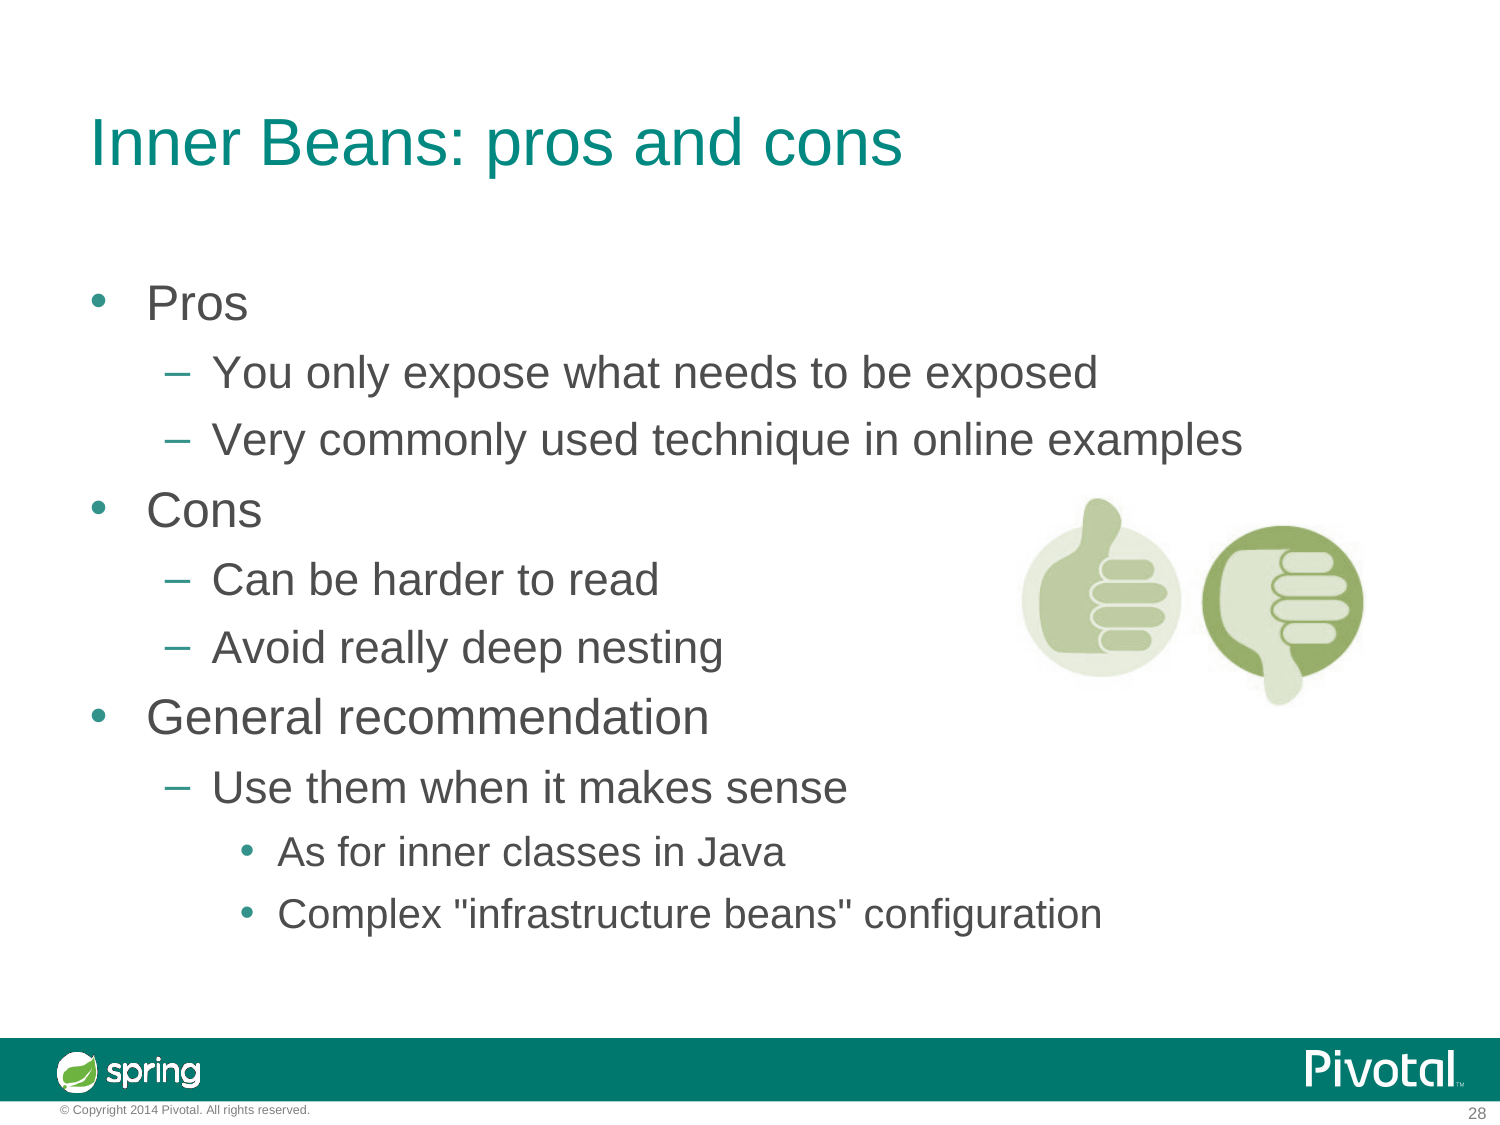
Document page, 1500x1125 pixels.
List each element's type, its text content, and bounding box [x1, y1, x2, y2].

picture [32, 1041, 210, 1103]
list Pros You only expose what needs to be exposed Very commonly used technique in online examples Cons Can be harder to read Avoid really deep nesting General recommendation Use them when it makes sense As for inner classes in Java Complex "infrastructure beans" configuration [75, 262, 1426, 1005]
picture [1306, 1050, 1464, 1087]
picture [1016, 494, 1367, 710]
title Inner Beans: pros and cons [75, 45, 1426, 233]
